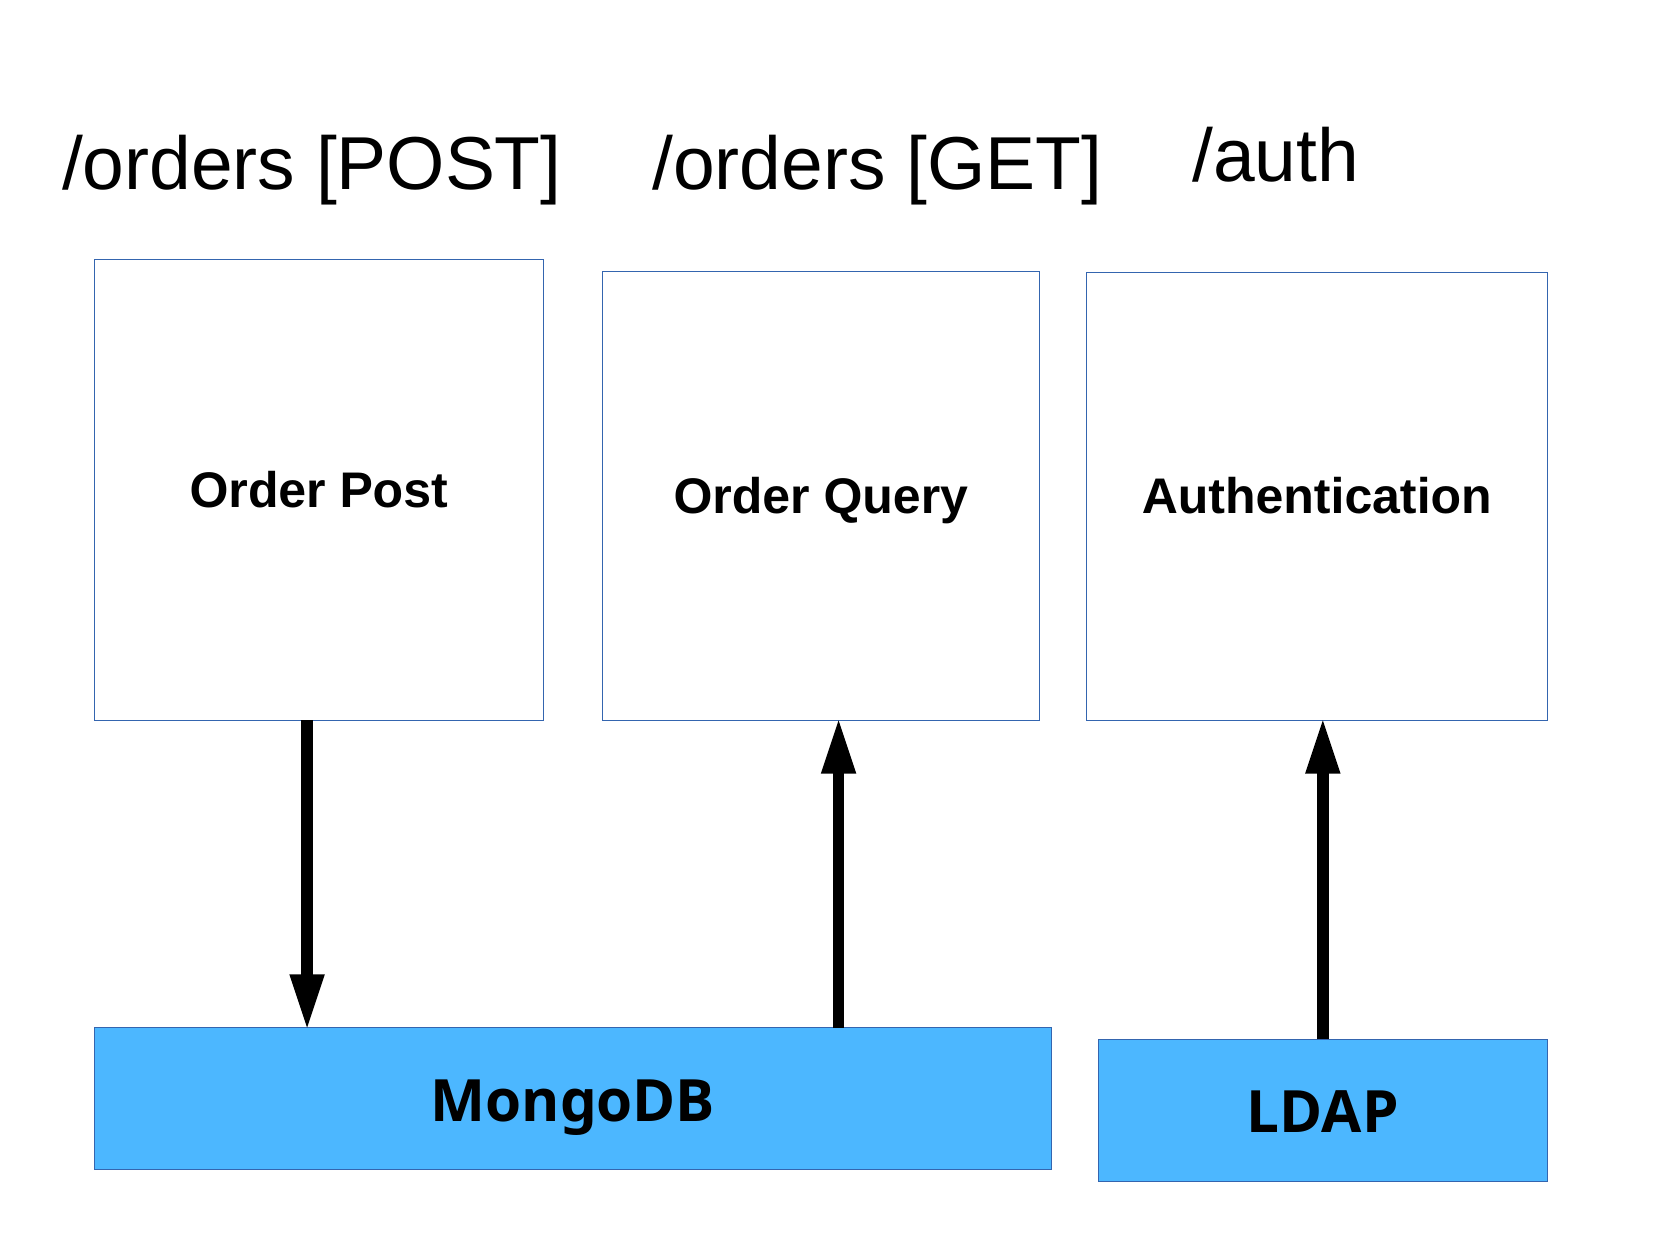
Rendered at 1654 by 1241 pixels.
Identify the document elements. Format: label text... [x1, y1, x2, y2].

text_box /auth [1177, 106, 1375, 206]
text_box Order Query [602, 271, 1040, 721]
text_box Order Post [94, 259, 544, 721]
text_box /orders [POST] [47, 113, 577, 213]
text_box Authentication [1086, 272, 1548, 721]
text_box /orders [GET] [637, 113, 1118, 213]
text_box LDAP [1098, 1039, 1548, 1182]
text_box MongoDB [94, 1027, 1052, 1170]
